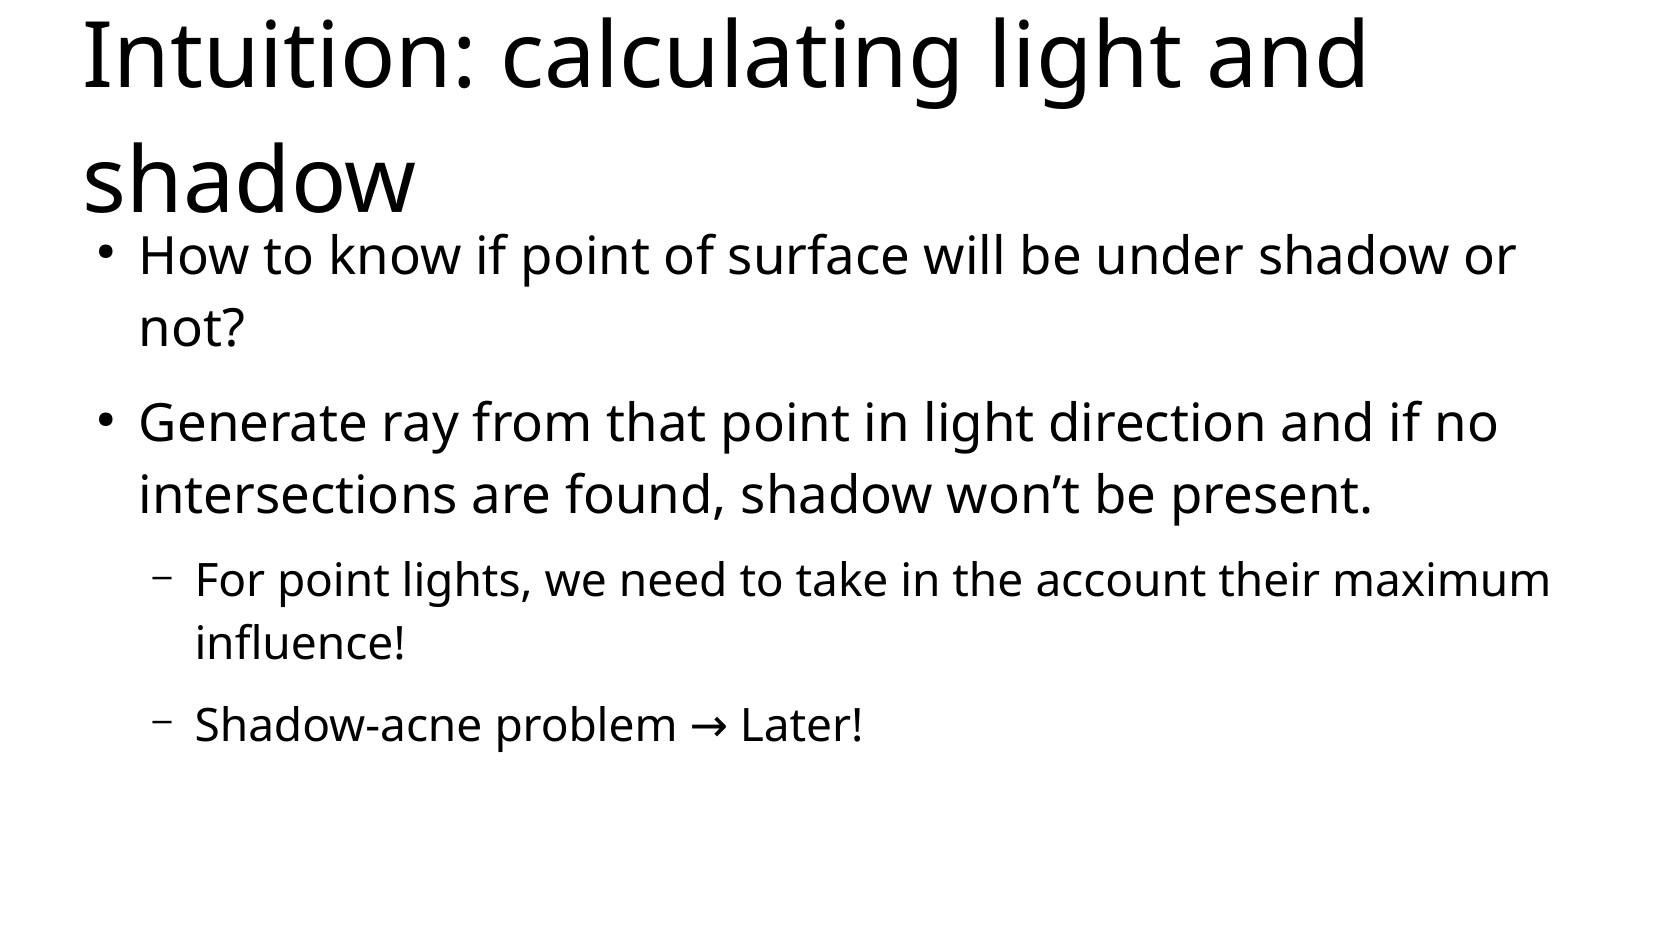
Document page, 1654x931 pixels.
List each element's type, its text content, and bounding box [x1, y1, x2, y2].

title Intuition: calculating light and shadow [82, 7, 1571, 217]
list How to know if point of surface will be under shadow or not? Generate ray from that point in light direction and if no intersections are found, shadow won’t be present. For point lights, we need to take in the account their maximum influence! Shadow-acne problem → Later! [82, 217, 1571, 758]
